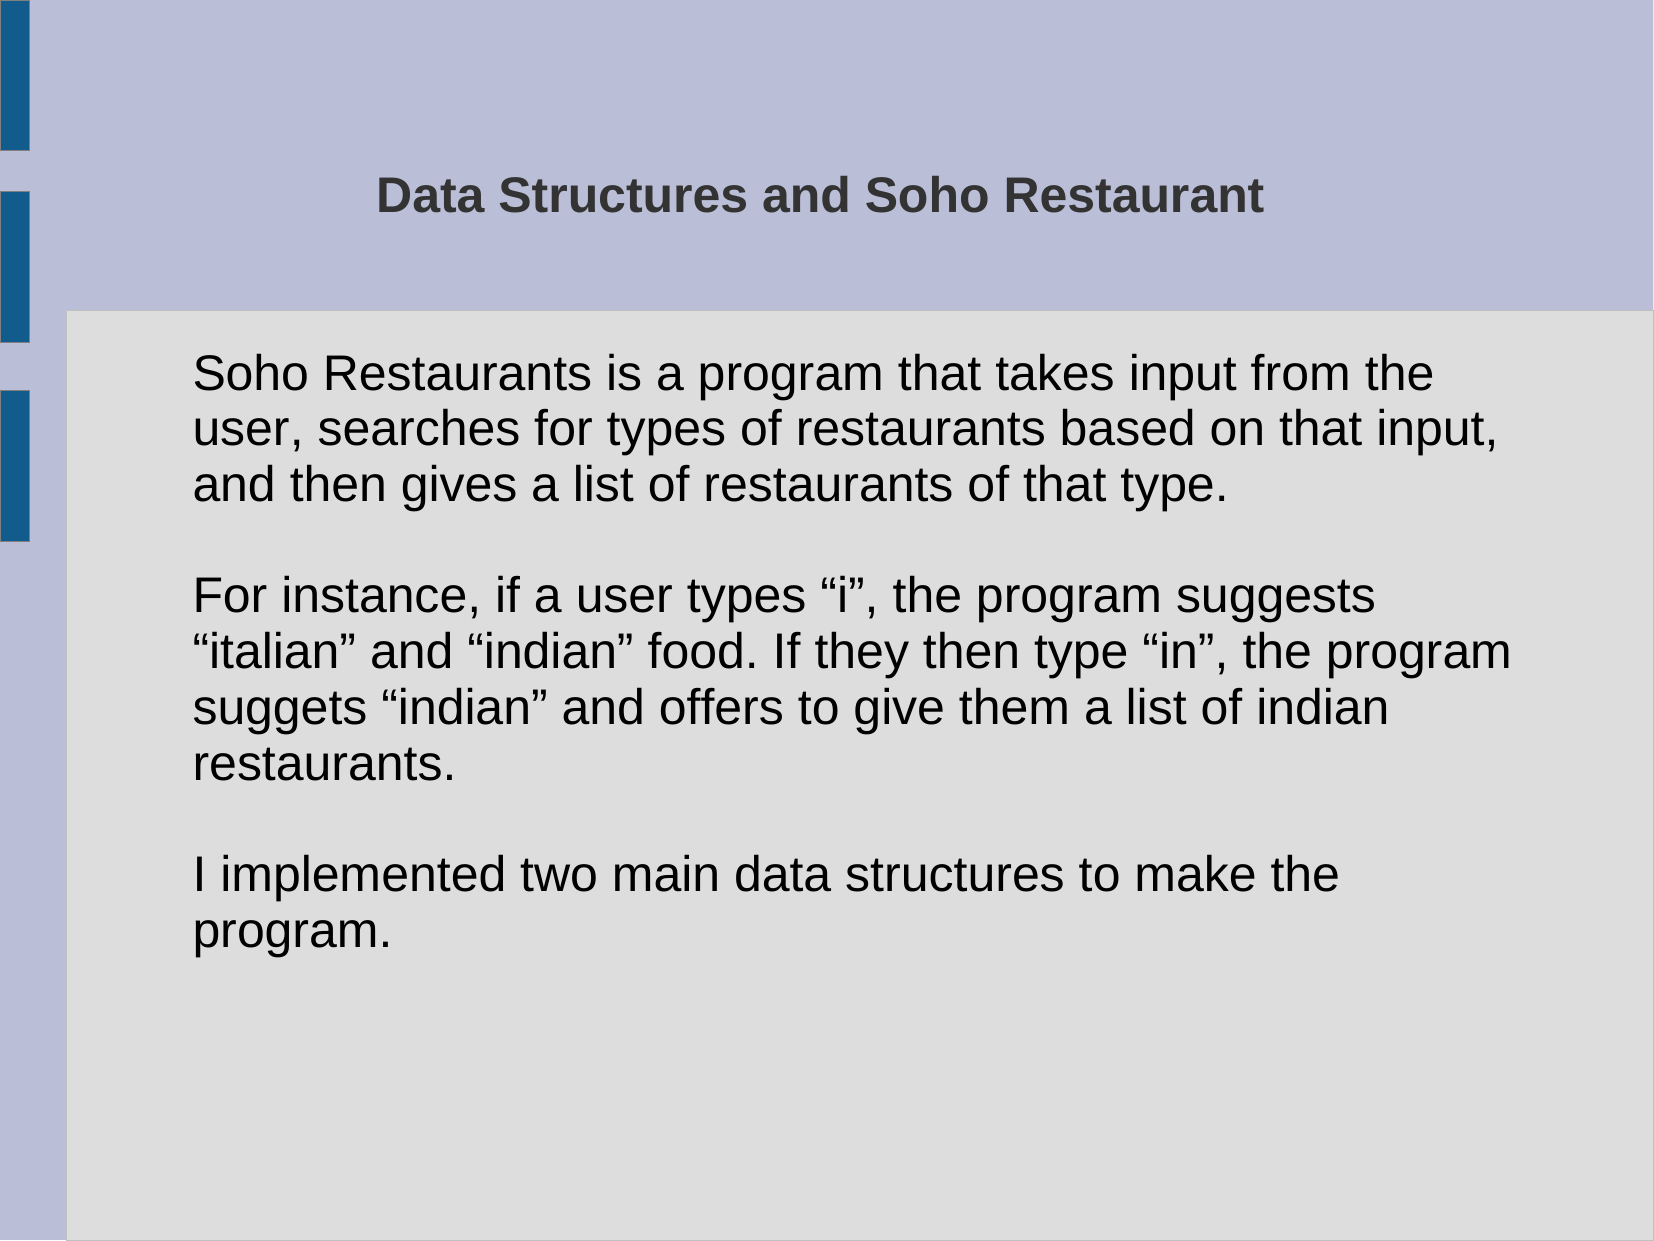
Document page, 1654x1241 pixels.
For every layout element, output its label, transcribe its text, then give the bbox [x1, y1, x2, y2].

title Data Structures and Soho Restaurant [121, 91, 1534, 299]
list Soho Restaurants is a program that takes input from the user, searches for types of restaurants based on that input, and then gives a list of restaurants of that type. For instance, if a user types “i”, the program suggests “italian” and “indian” food. If they then type “in”, the program suggets “indian” and offers to give them a list of indian restaurants. I implemented two main data structures to make the program. [121, 344, 1534, 1127]
